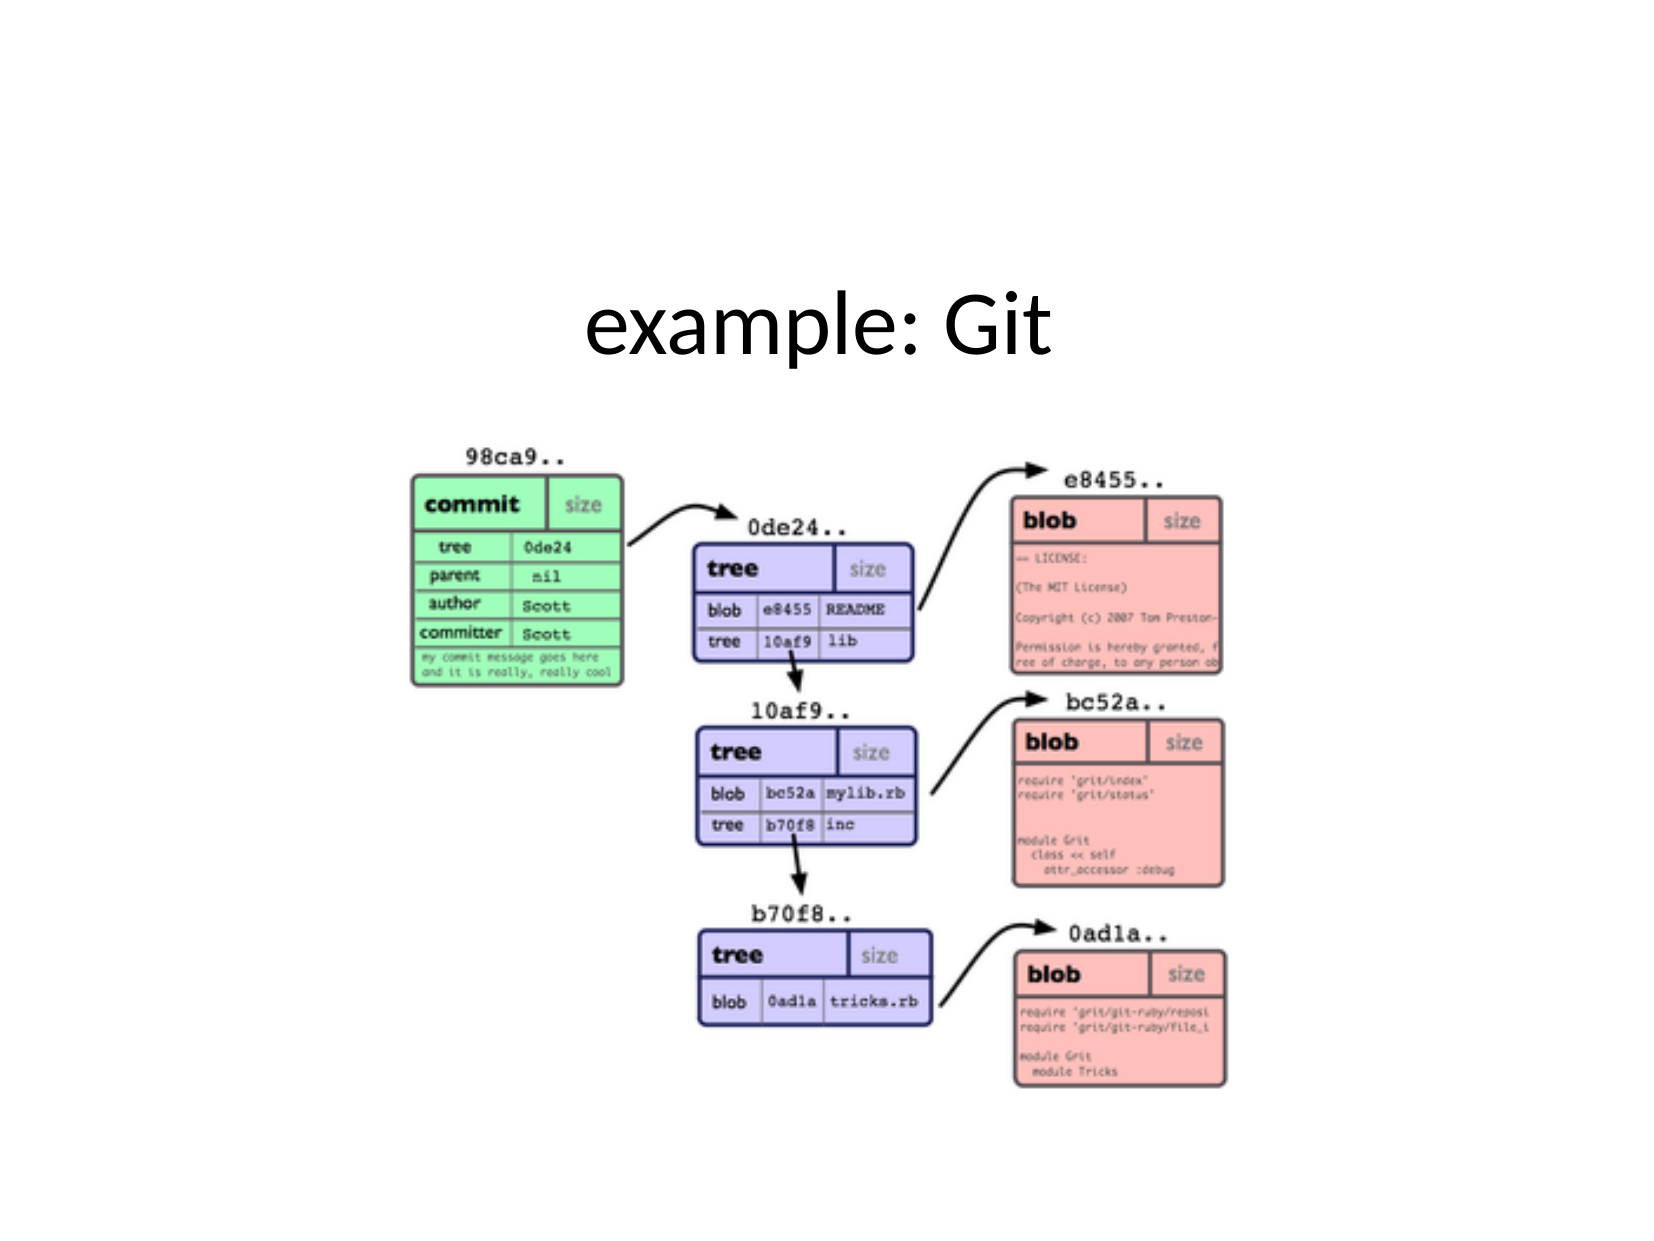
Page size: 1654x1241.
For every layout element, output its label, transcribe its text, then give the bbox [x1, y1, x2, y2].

picture [406, 439, 1231, 1111]
title example: Git [75, 227, 1564, 436]
